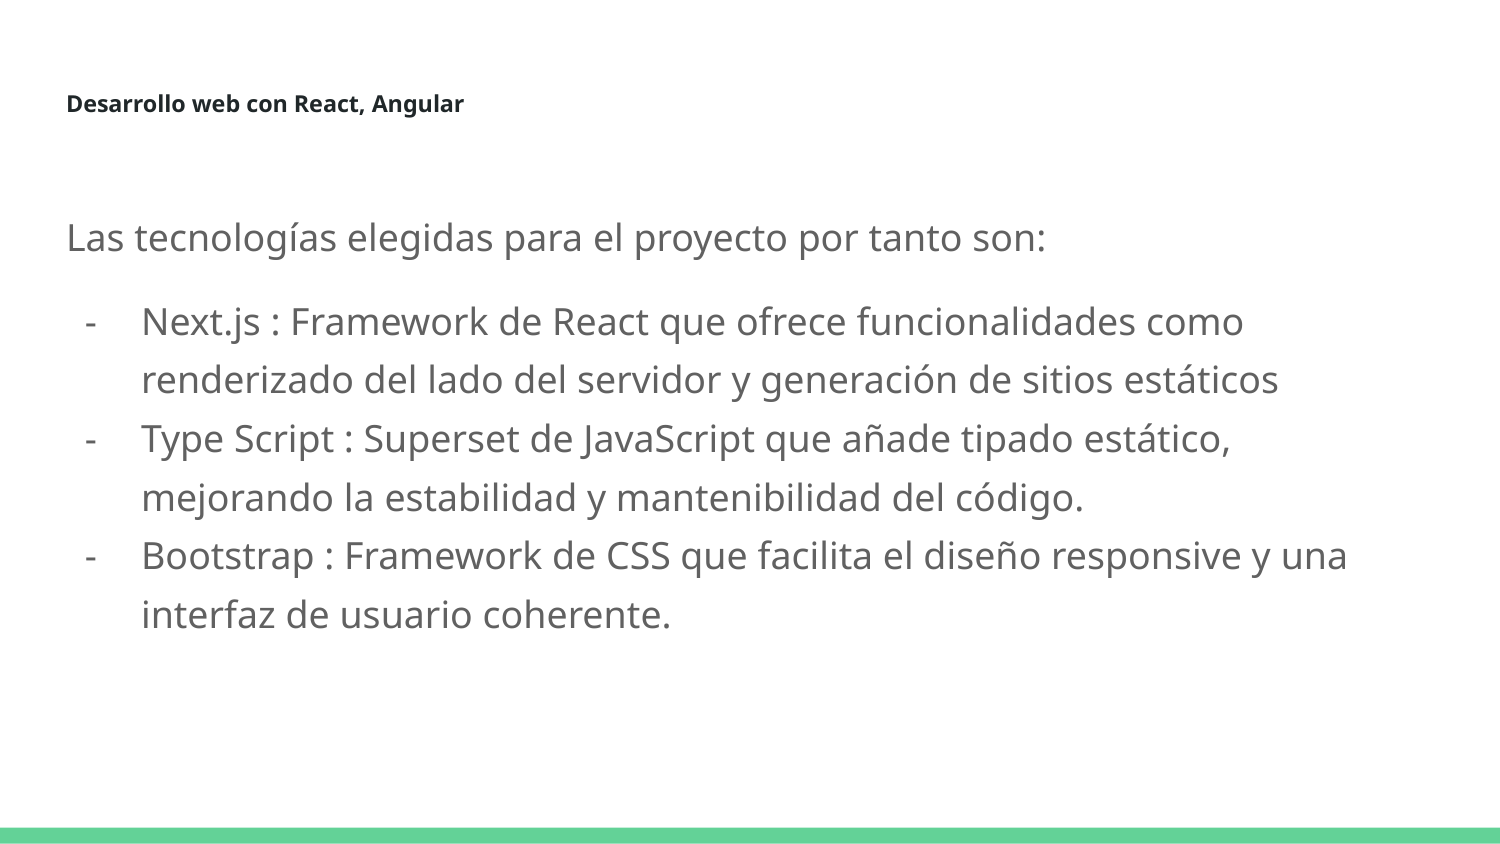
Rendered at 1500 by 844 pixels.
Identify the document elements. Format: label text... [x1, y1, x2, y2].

title Desarrollo web con React, Angular [51, 72, 1449, 167]
list Las tecnologías elegidas para el proyecto por tanto son: Next.js : Framework de React que ofrece funcionalidades como renderizado del lado del servidor y generación de sitios estáticos Type Script : Superset de JavaScript que añade tipado estático, mejorando la estabilidad y mantenibilidad del código. Bootstrap : Framework de CSS que facilita el diseño responsive y una interfaz de usuario coherente. [51, 189, 1449, 750]
